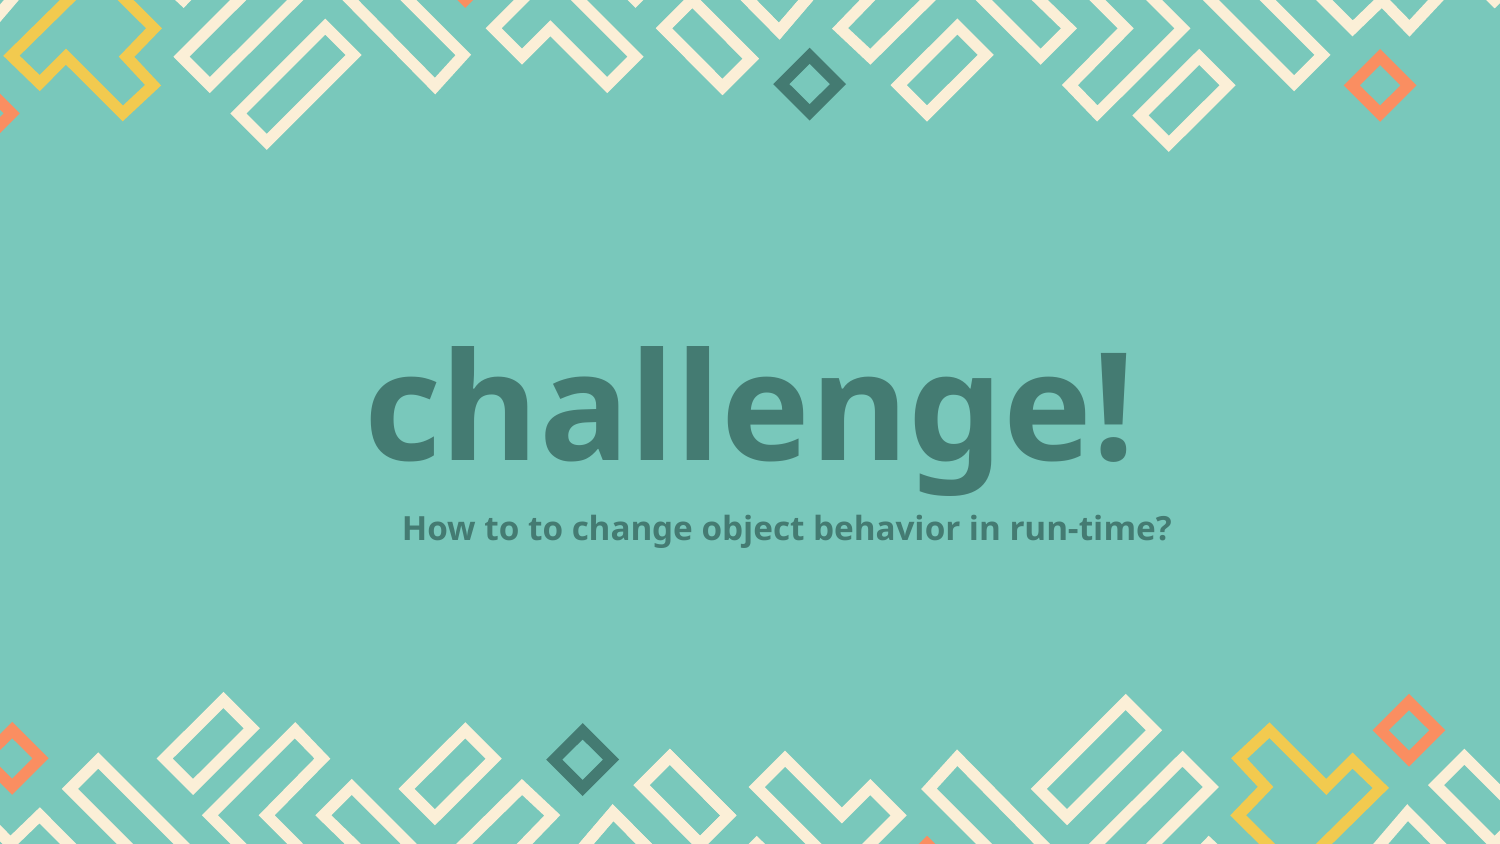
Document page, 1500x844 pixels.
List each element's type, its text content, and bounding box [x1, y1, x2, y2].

list How to to change object behavior in run-time? [179, 491, 1321, 582]
title challenge! [51, 261, 1449, 506]
